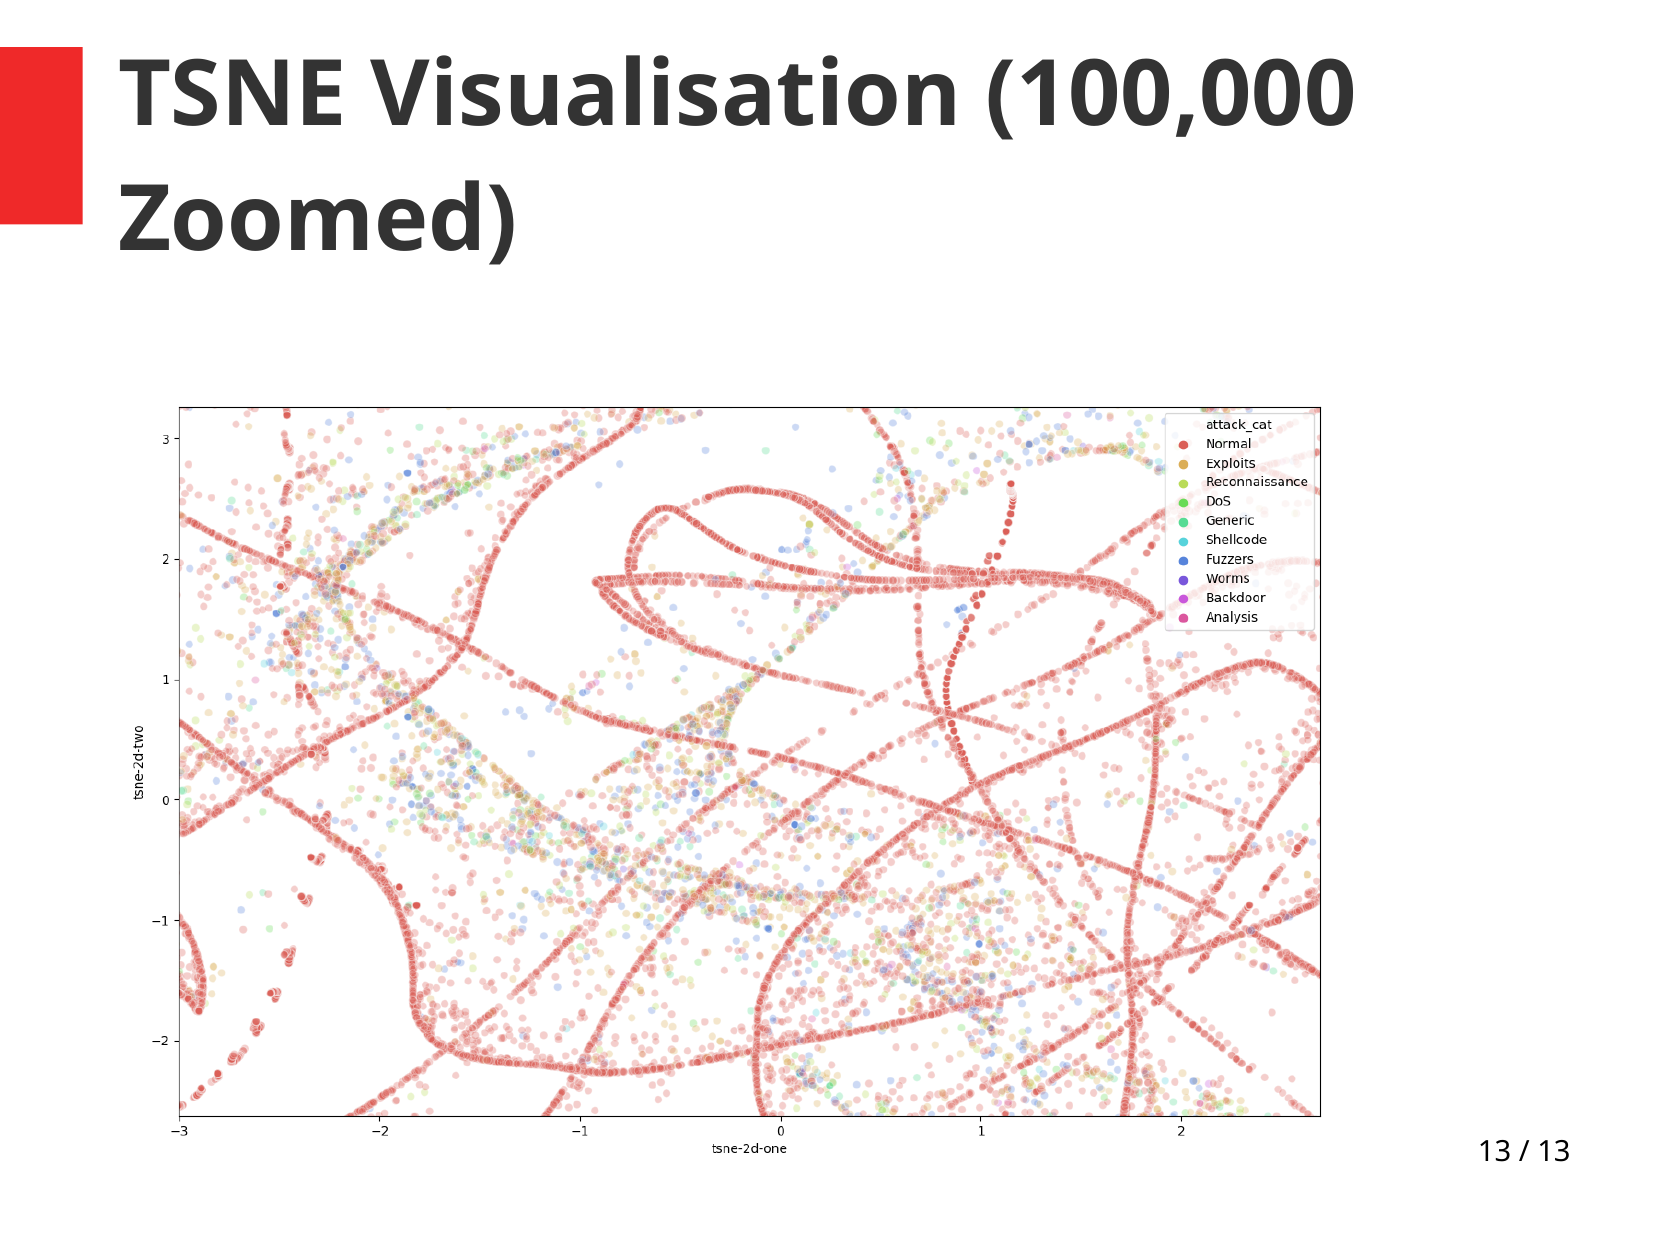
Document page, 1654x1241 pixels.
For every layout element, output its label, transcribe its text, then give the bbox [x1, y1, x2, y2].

picture [0, 296, 1467, 1217]
title TSNE Visualisation (100,000 Zoomed) [118, 45, 1571, 260]
